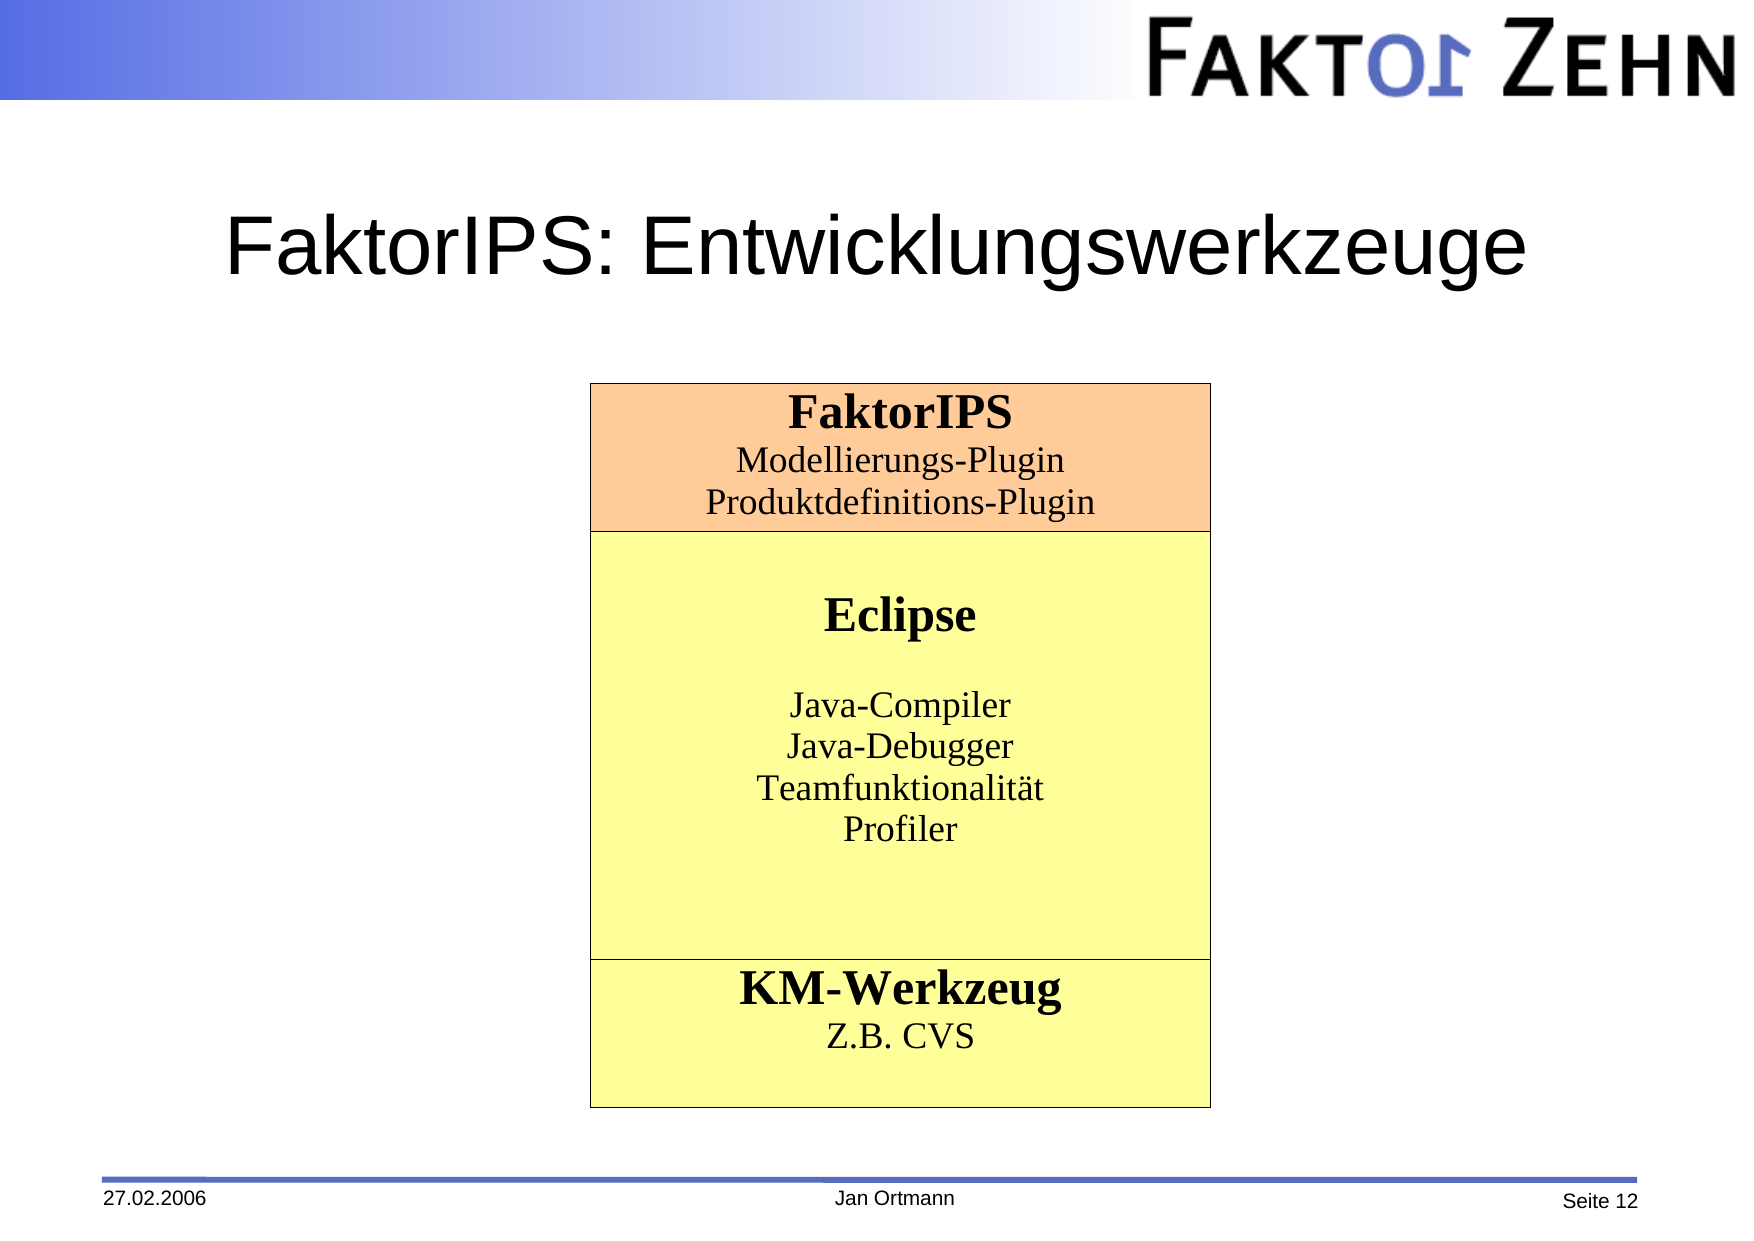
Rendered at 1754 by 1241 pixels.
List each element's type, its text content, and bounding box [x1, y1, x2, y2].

picture [1133, 2, 1749, 105]
title FaktorIPS: Entwicklungswerkzeuge [179, 142, 1576, 349]
text_box Eclipse Java-Compiler Java-Debugger Teamfunktionalität Profiler [590, 532, 1211, 959]
text_box KM-Werkzeug Z.B. CVS [590, 959, 1211, 1108]
text_box FaktorIPS Modellierungs-Plugin Produktdefinitions-Plugin [590, 383, 1211, 532]
